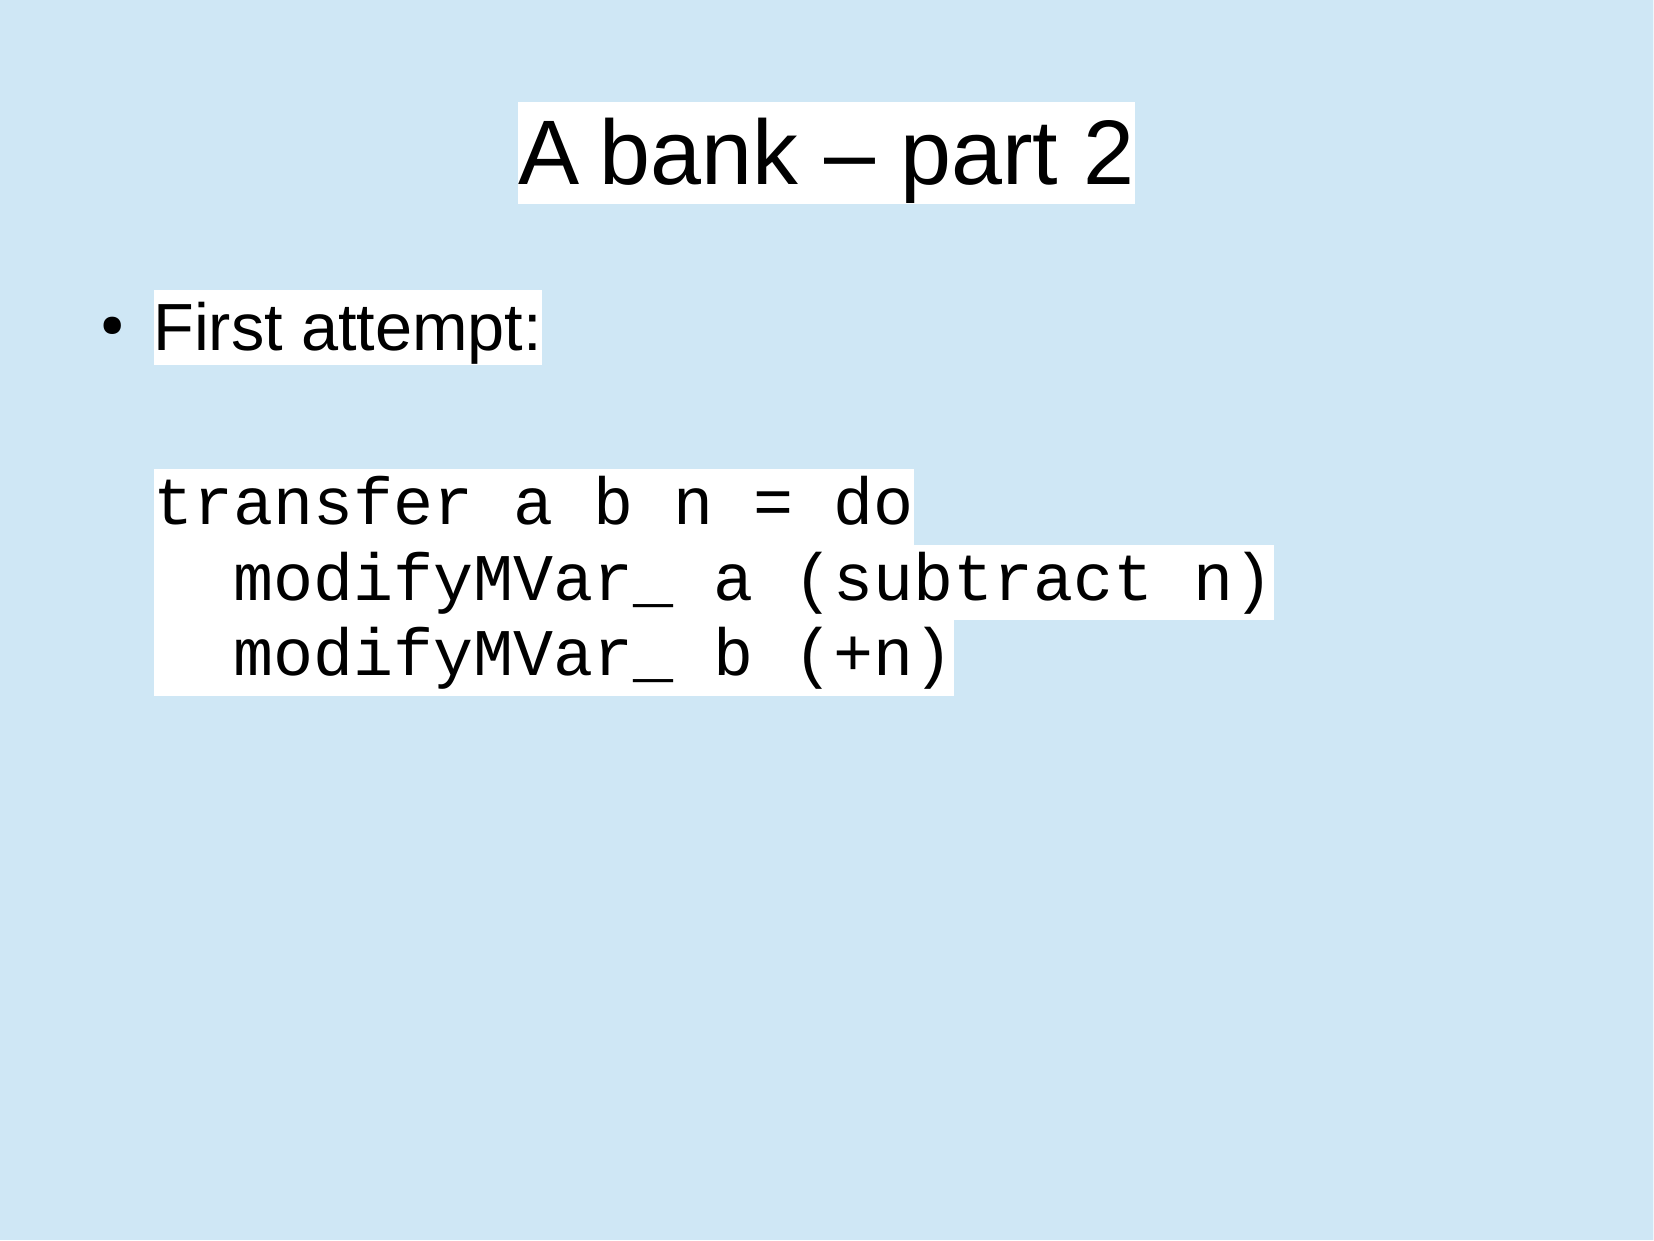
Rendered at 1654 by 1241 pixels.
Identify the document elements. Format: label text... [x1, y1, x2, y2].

list First attempt: transfer a b n = do modifyMVar_ a (subtract n) modifyMVar_ b (+n) [82, 290, 1571, 1010]
title A bank – part 2 [82, 49, 1571, 257]
